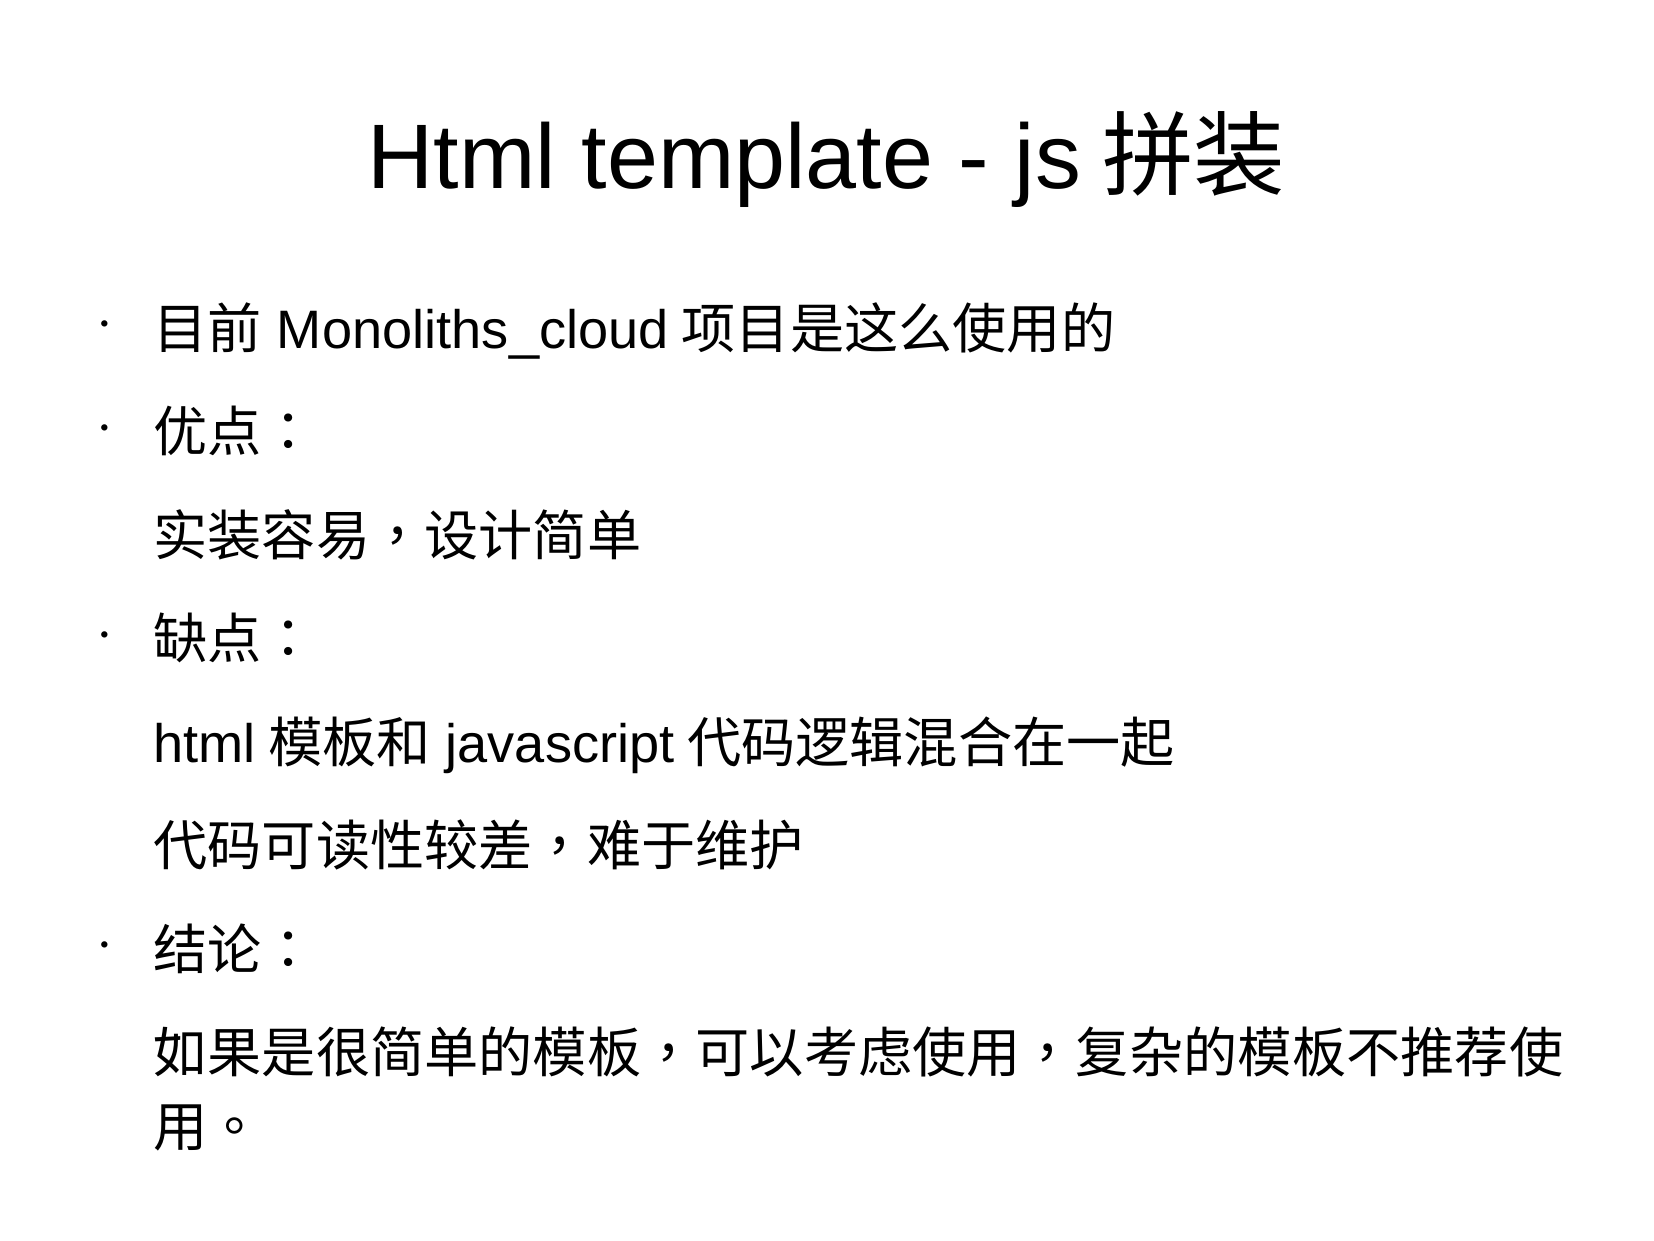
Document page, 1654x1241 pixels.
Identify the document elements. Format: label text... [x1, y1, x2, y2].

title Html template - js拼装 [82, 49, 1571, 257]
list 目前Monoliths_cloud项目是这么使用的 优点： 实装容易，设计简单 缺点： html模板和javascript代码逻辑混合在一起 代码可读性较差，难于维护 结论： 如果是很简单的模板，可以考虑使用，复杂的模板不推荐使用。 [82, 290, 1571, 1222]
